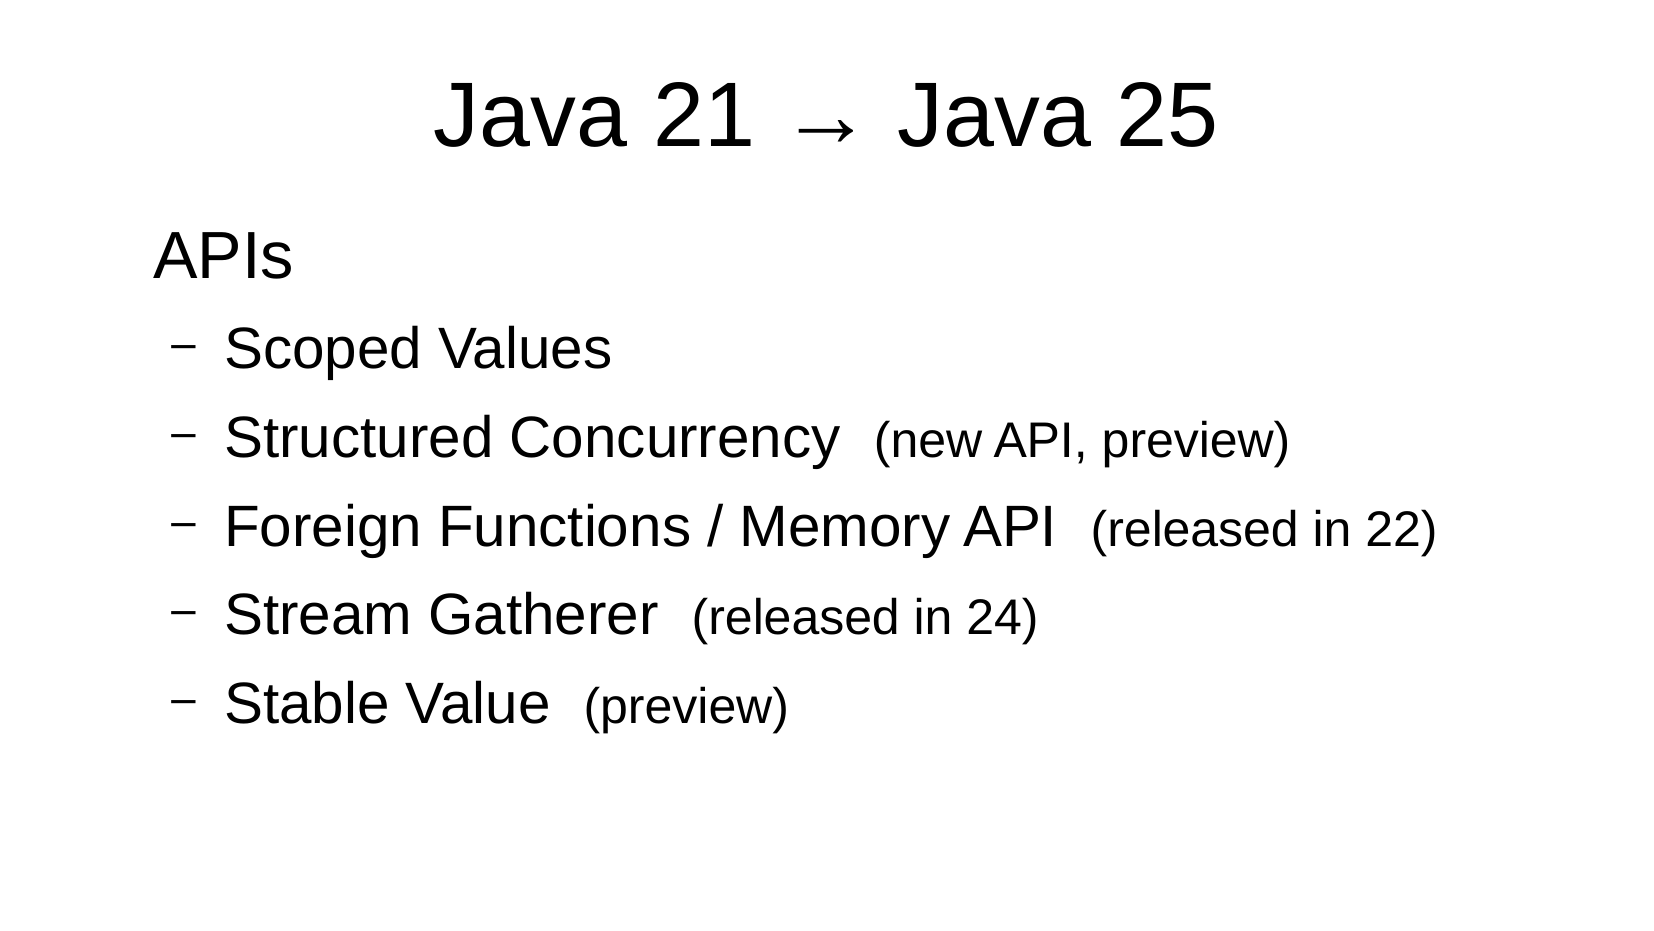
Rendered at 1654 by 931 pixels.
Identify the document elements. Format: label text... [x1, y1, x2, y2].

title Java 21 → Java 25 [82, 37, 1571, 193]
list APIs Scoped Values Structured Concurrency (new API, preview) Foreign Functions / Memory API (released in 22) Stream Gatherer (released in 24) Stable Value (preview) [82, 217, 1571, 758]
